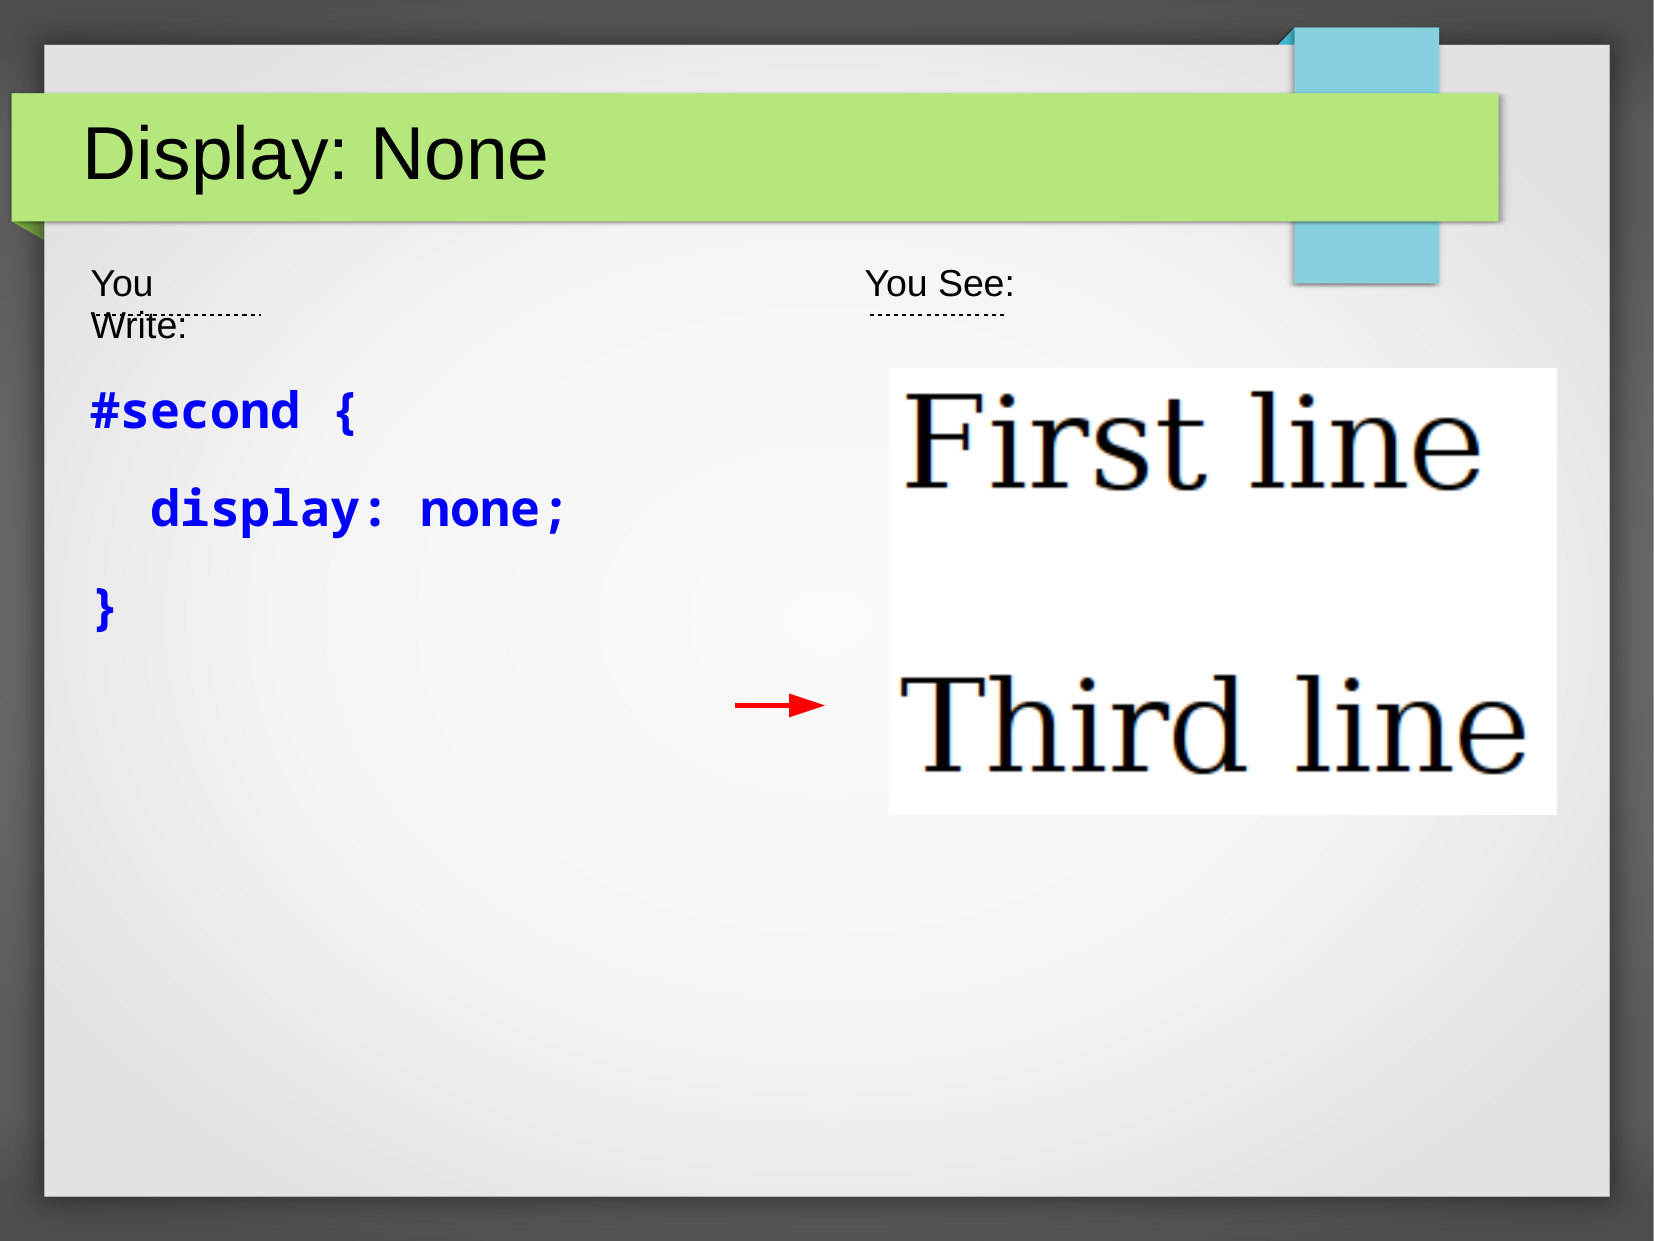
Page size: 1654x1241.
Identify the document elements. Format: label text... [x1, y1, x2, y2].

title Display: None [82, 94, 1264, 213]
picture [0, 0, 1654, 1241]
text_box You Write: [75, 255, 277, 313]
list #second { display: none; } [90, 375, 1040, 1156]
text_box You See: [849, 255, 1030, 313]
